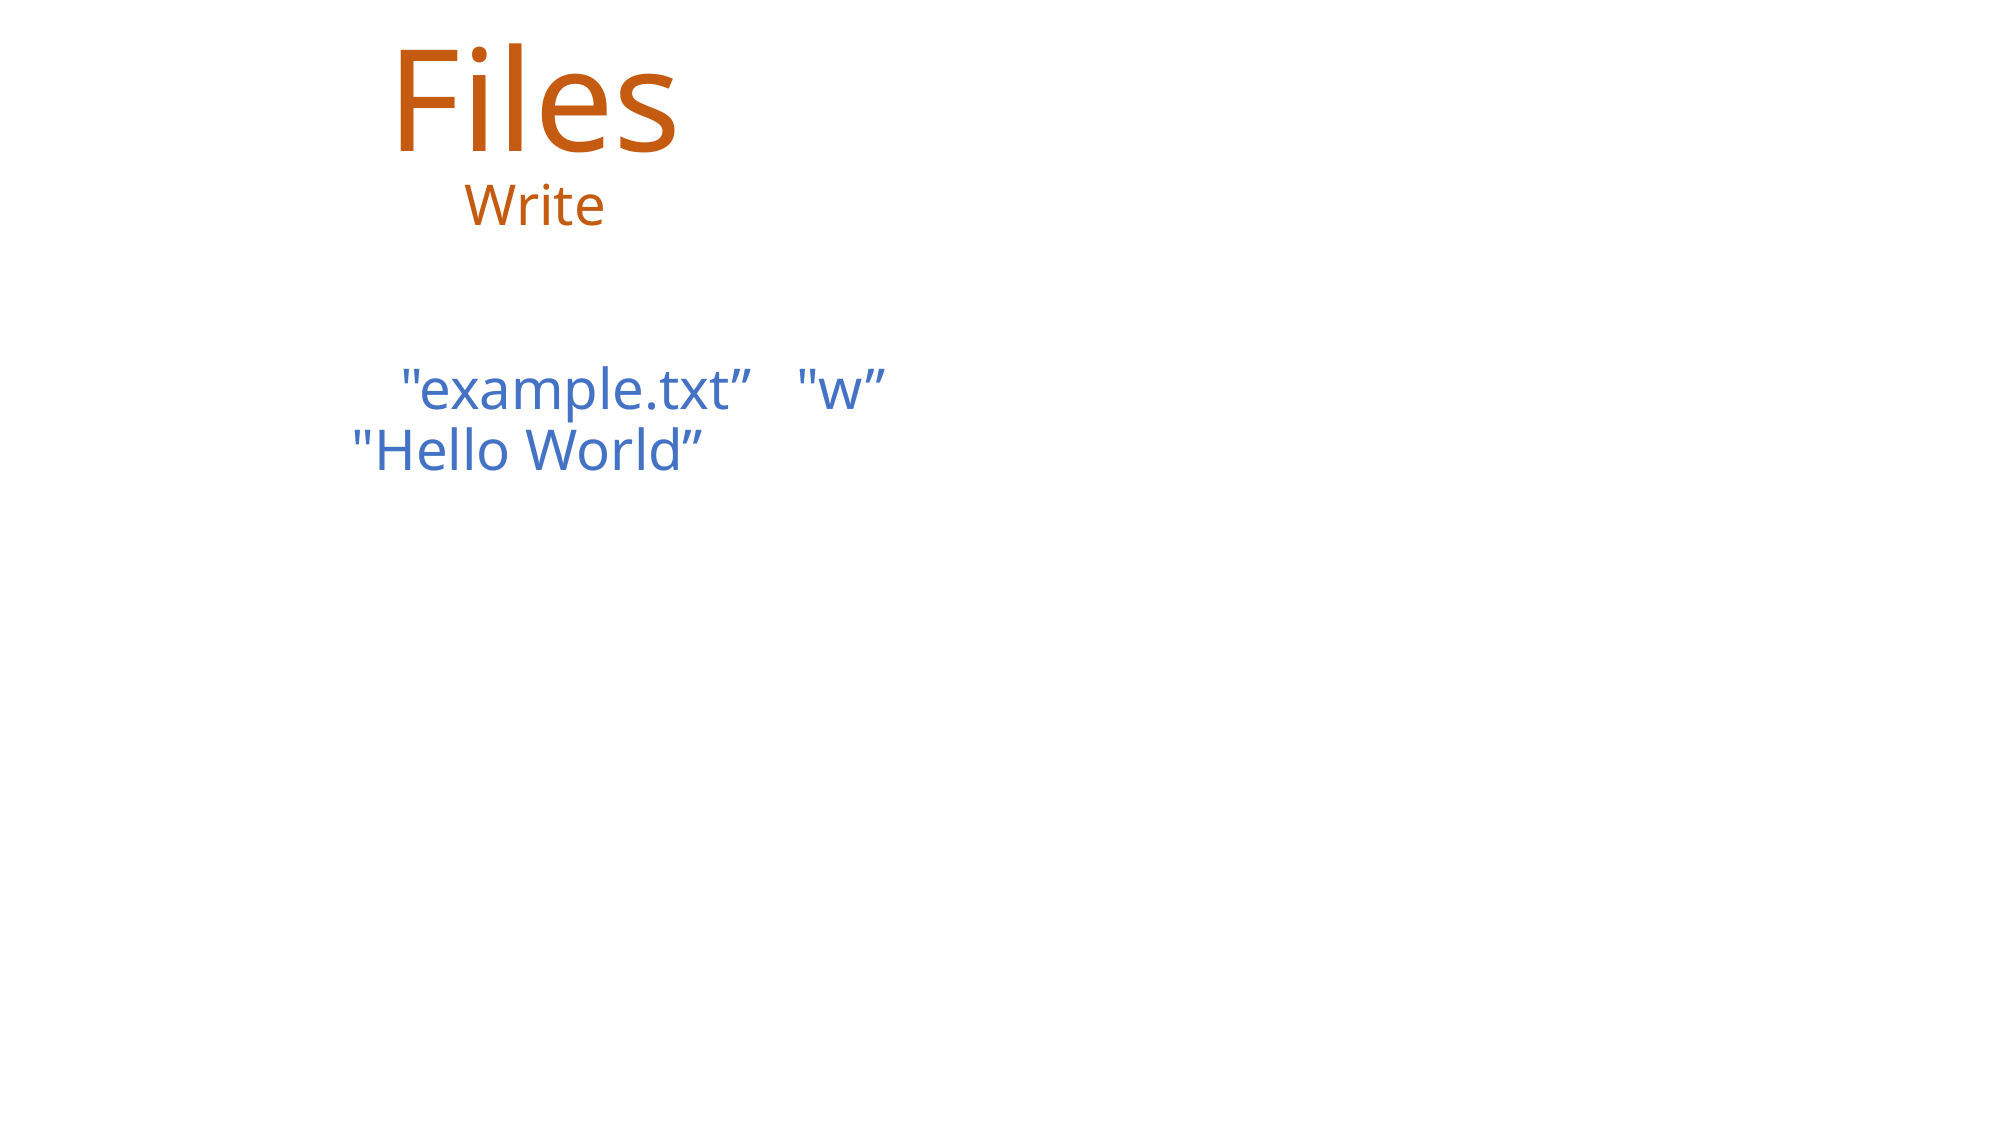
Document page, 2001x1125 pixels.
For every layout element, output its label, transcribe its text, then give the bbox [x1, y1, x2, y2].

list Files Write f = open( "example.txt” , "w” ) f.write( "Hello World” ) f.close() [137, 62, 1863, 1088]
